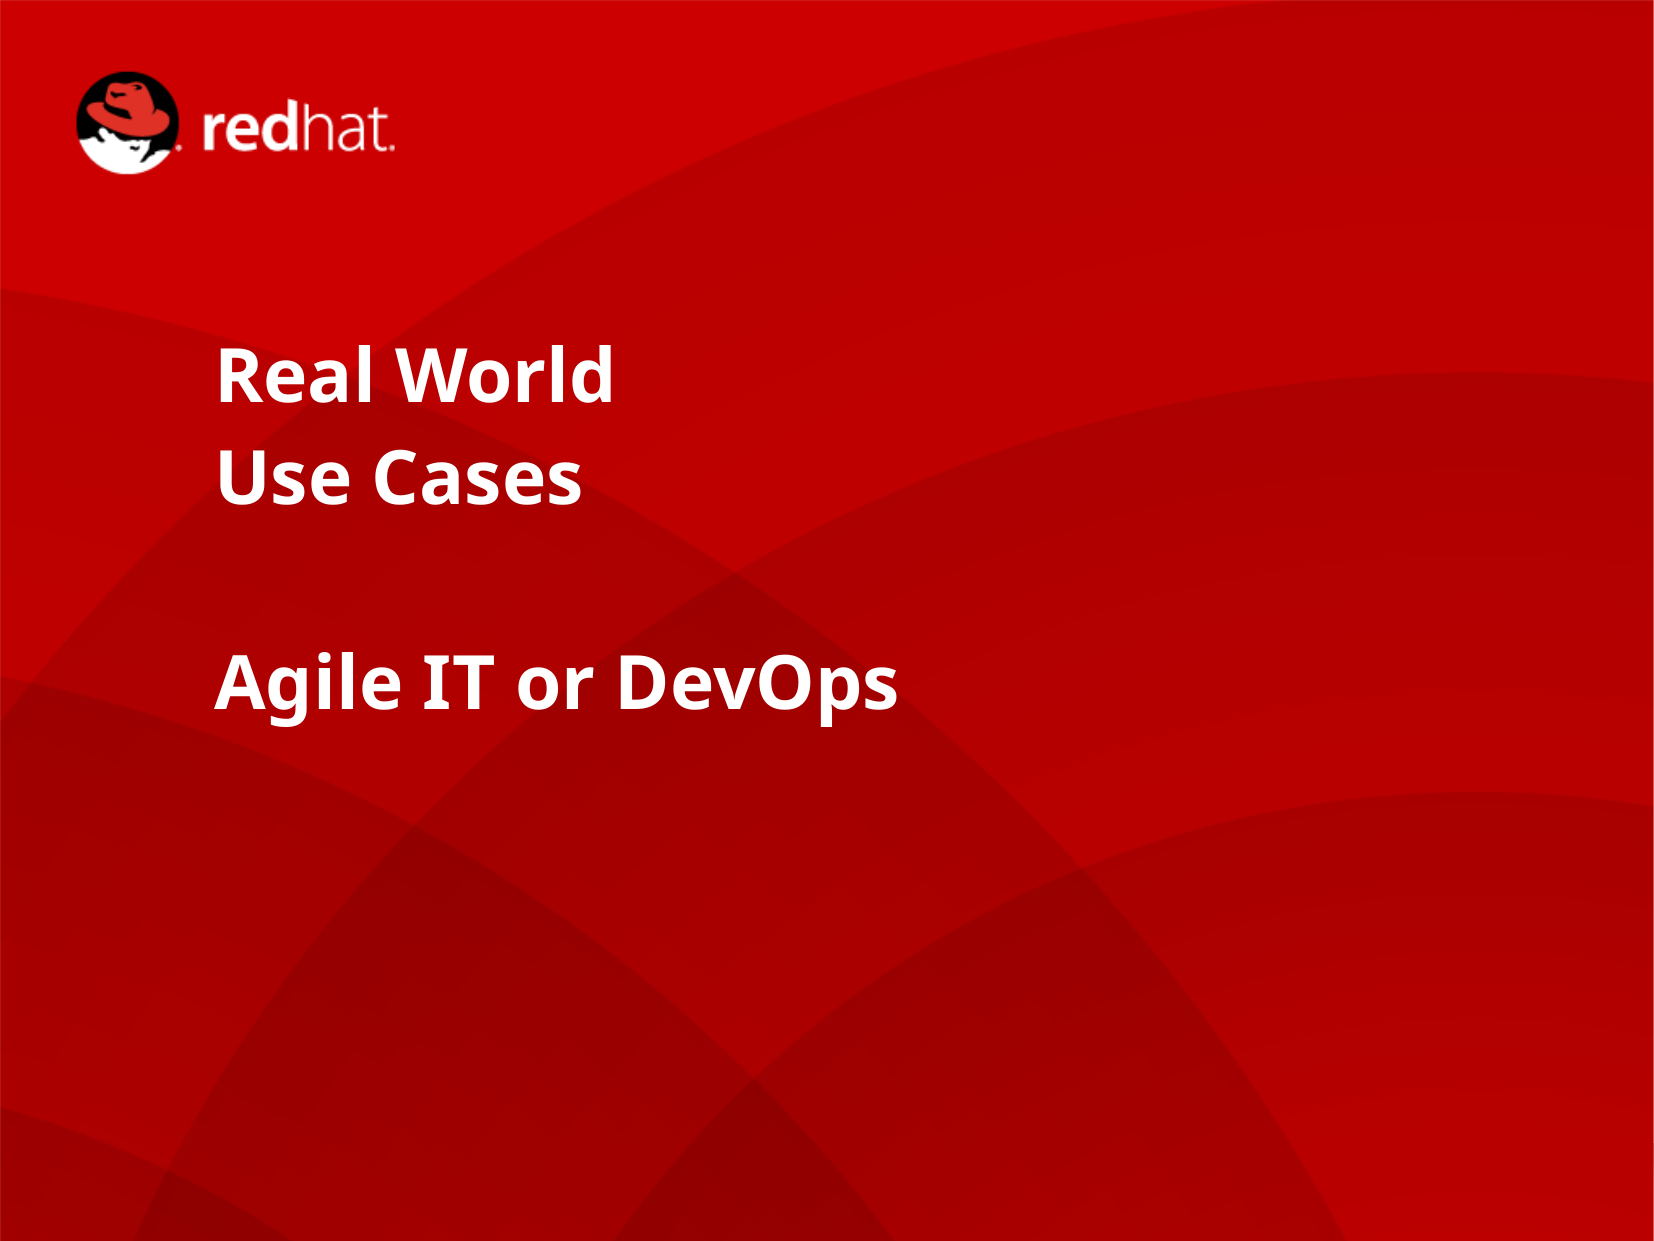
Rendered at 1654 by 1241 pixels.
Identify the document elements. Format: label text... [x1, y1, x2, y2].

text_box Real World Use Cases Agile IT or DevOps [199, 314, 1613, 679]
picture [0, 0, 1654, 1241]
